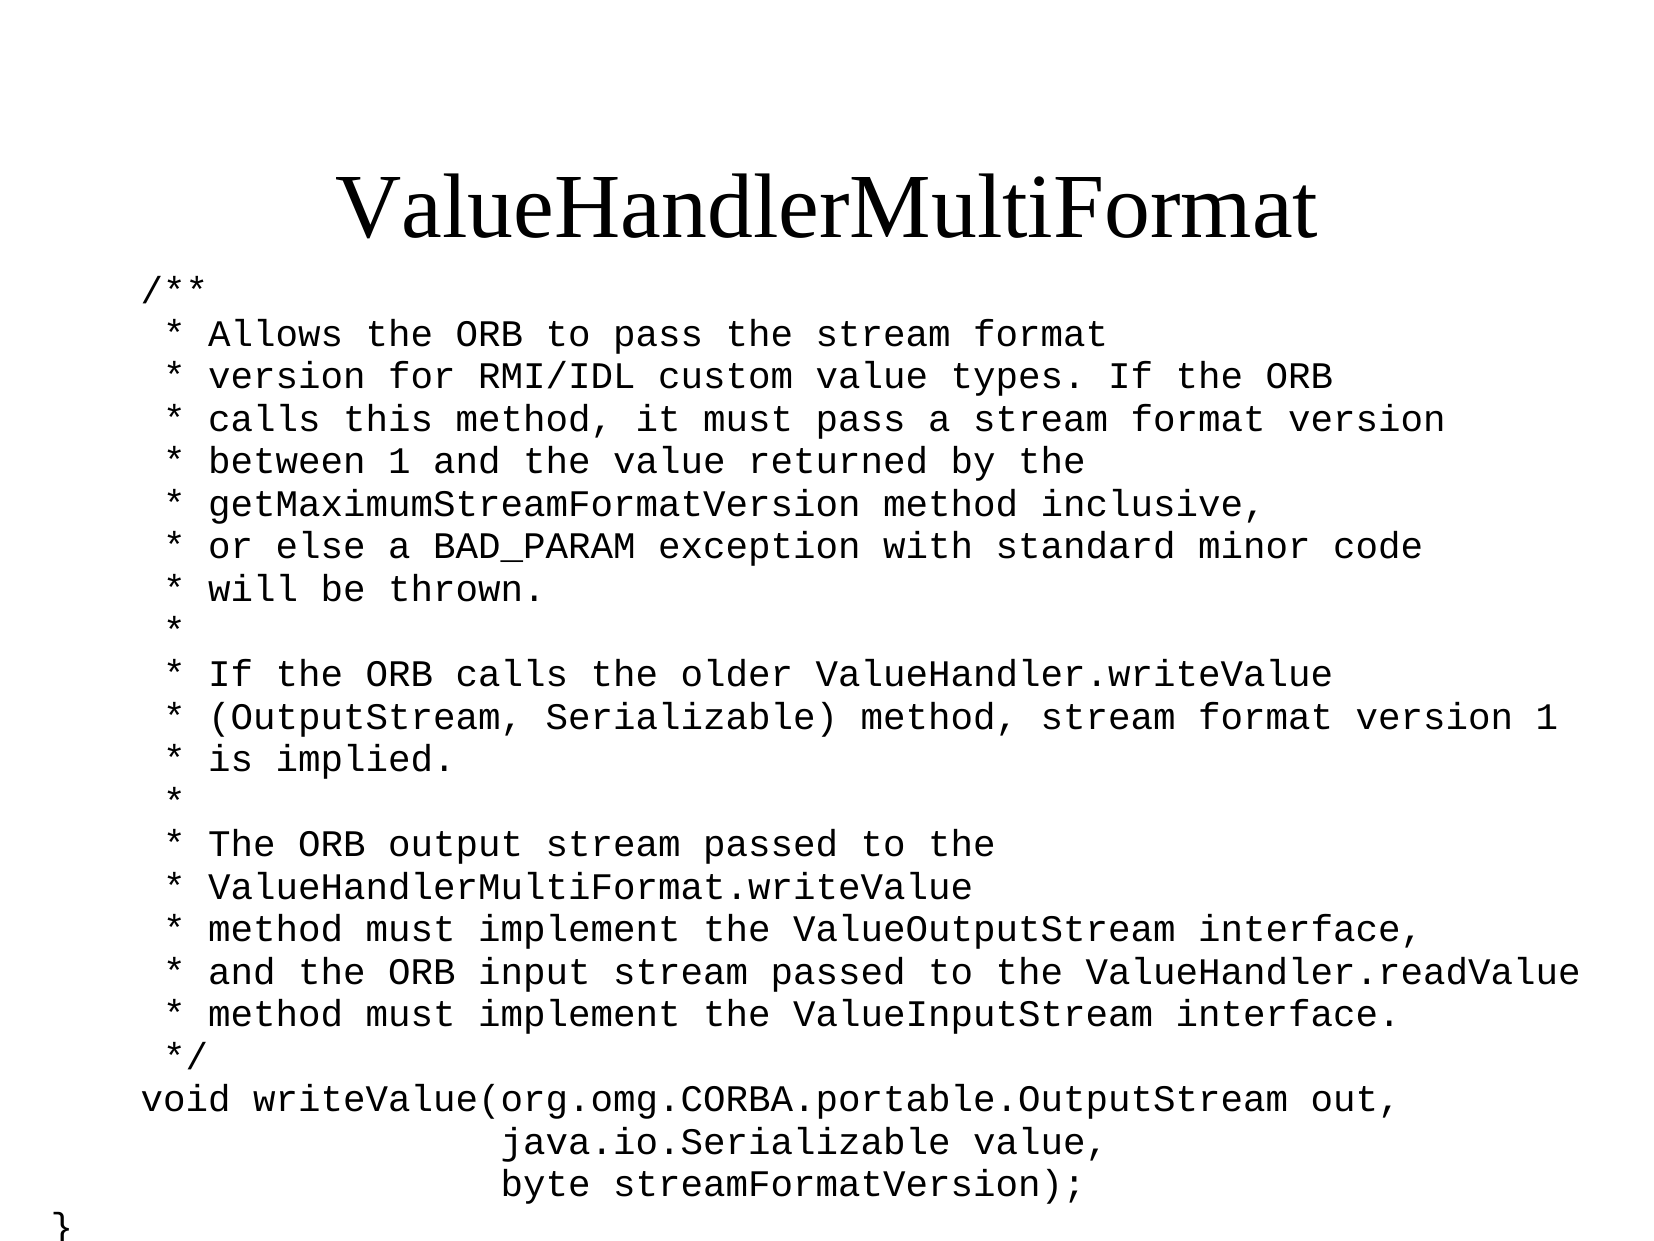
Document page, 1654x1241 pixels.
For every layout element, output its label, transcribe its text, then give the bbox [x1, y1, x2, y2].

title ValueHandlerMultiFormat [121, 102, 1534, 272]
text_box /** * Allows the ORB to pass the stream format * version for RMI/IDL custom value types. If the ORB * calls this method, it must pass a stream format version * between 1 and the value returned by the * getMaximumStreamFormatVersion method inclusive, * or else a BAD_PARAM exception with standard minor code * will be thrown. * * If the ORB calls the older ValueHandler.writeValue * (OutputStream, Serializable) method, stream format version 1 * is implied. * * The ORB output stream passed to the * ValueHandlerMultiFormat.writeValue * method must implement the ValueOutputStream interface, * and the ORB input stream passed to the ValueHandler.readValue * method must implement the ValueInputStream interface. */ void writeValue(org.omg.CORBA.portable.OutputStream out, java.io.Serializable value, byte streamFormatVersion); } [50, 272, 1604, 1217]
